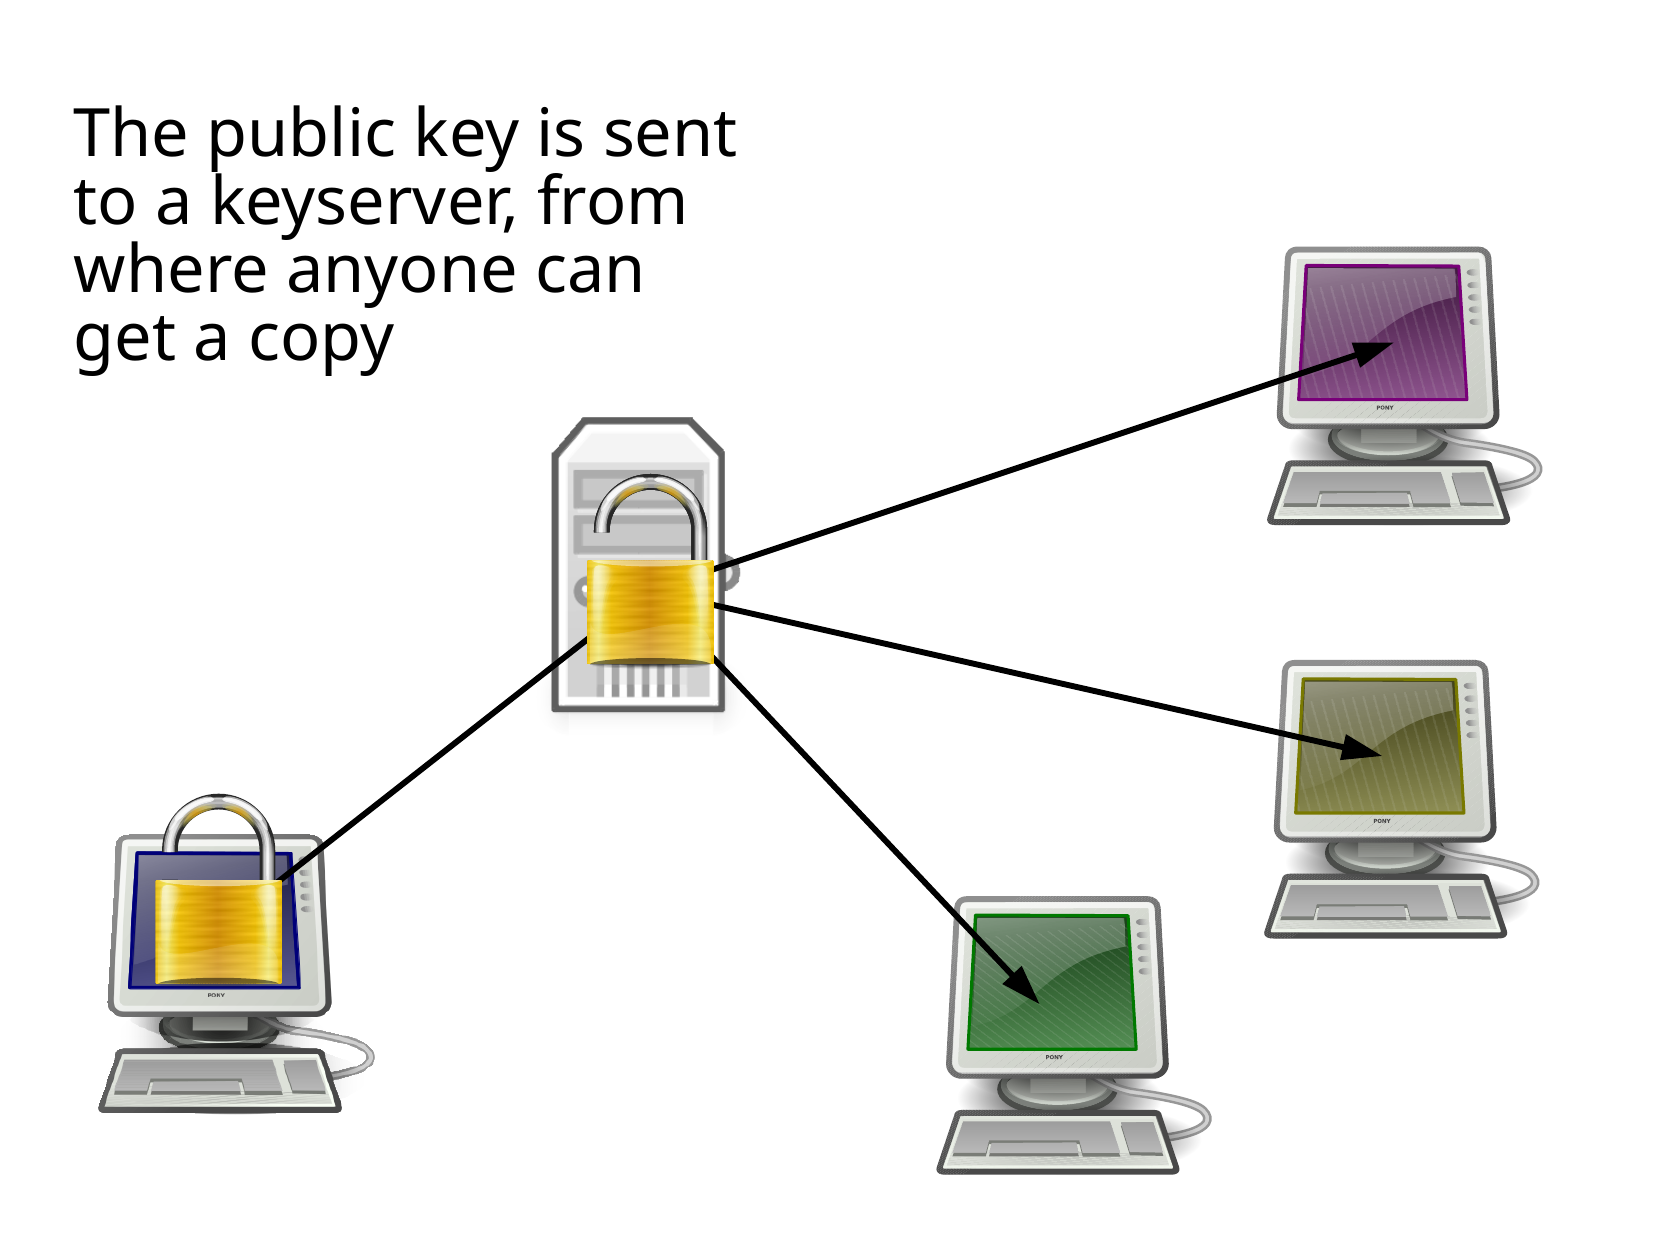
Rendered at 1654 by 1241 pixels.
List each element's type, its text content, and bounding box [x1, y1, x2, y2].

picture [1251, 236, 1551, 535]
text_box The public key is sent to a keyserver, from where anyone can get a copy [59, 94, 780, 448]
picture [457, 383, 827, 754]
picture [1249, 649, 1548, 948]
picture [921, 885, 1220, 1185]
picture [82, 792, 382, 1123]
